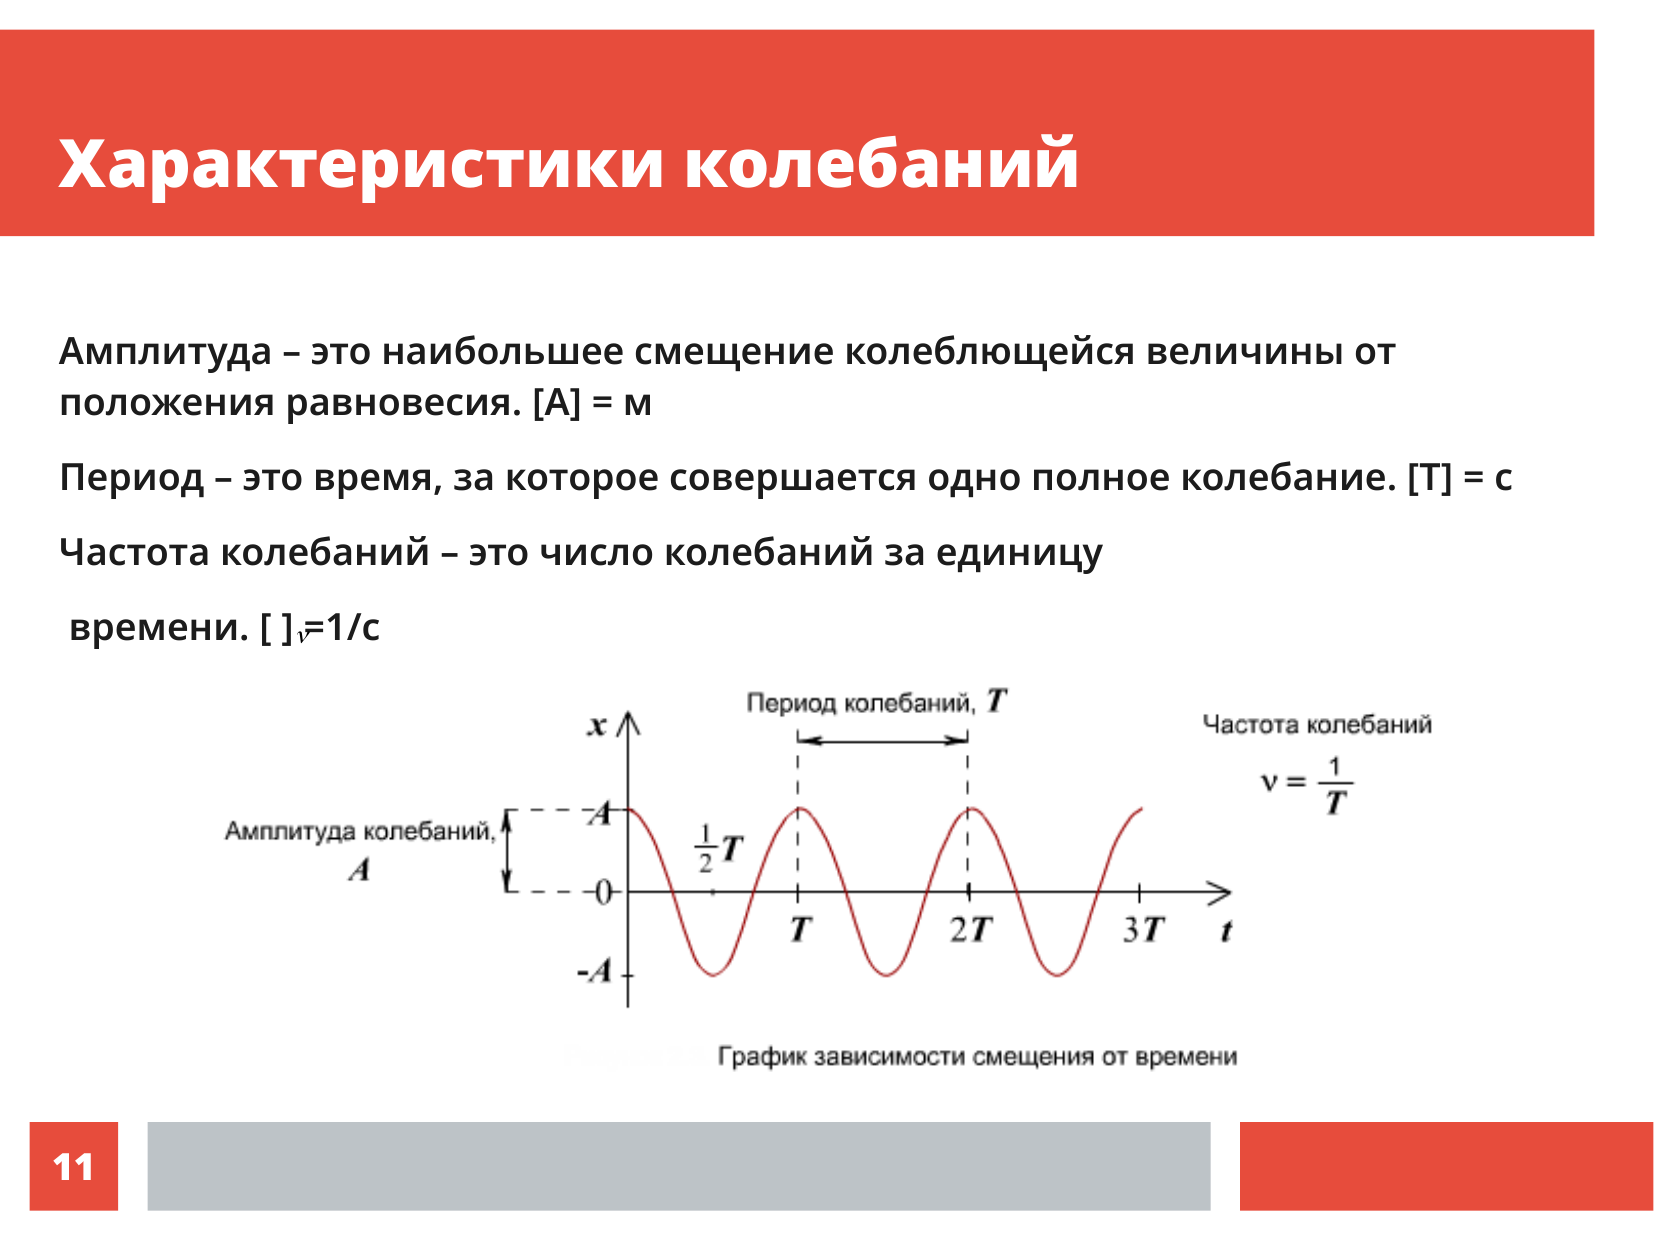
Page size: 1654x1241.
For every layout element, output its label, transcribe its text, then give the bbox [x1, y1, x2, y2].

chart [286, 631, 406, 691]
picture [210, 674, 1452, 1081]
title Характеристики колебаний [59, 59, 1595, 207]
list Амплитуда – это наибольшее смещение колеблющейся величины от положения равновесия. [A] = м Период – это время, за которое совершается одно полное колебание. [T] = c Частота колебаний – это число колебаний за единицу времени. [ ] =1/c [59, 324, 1565, 1093]
